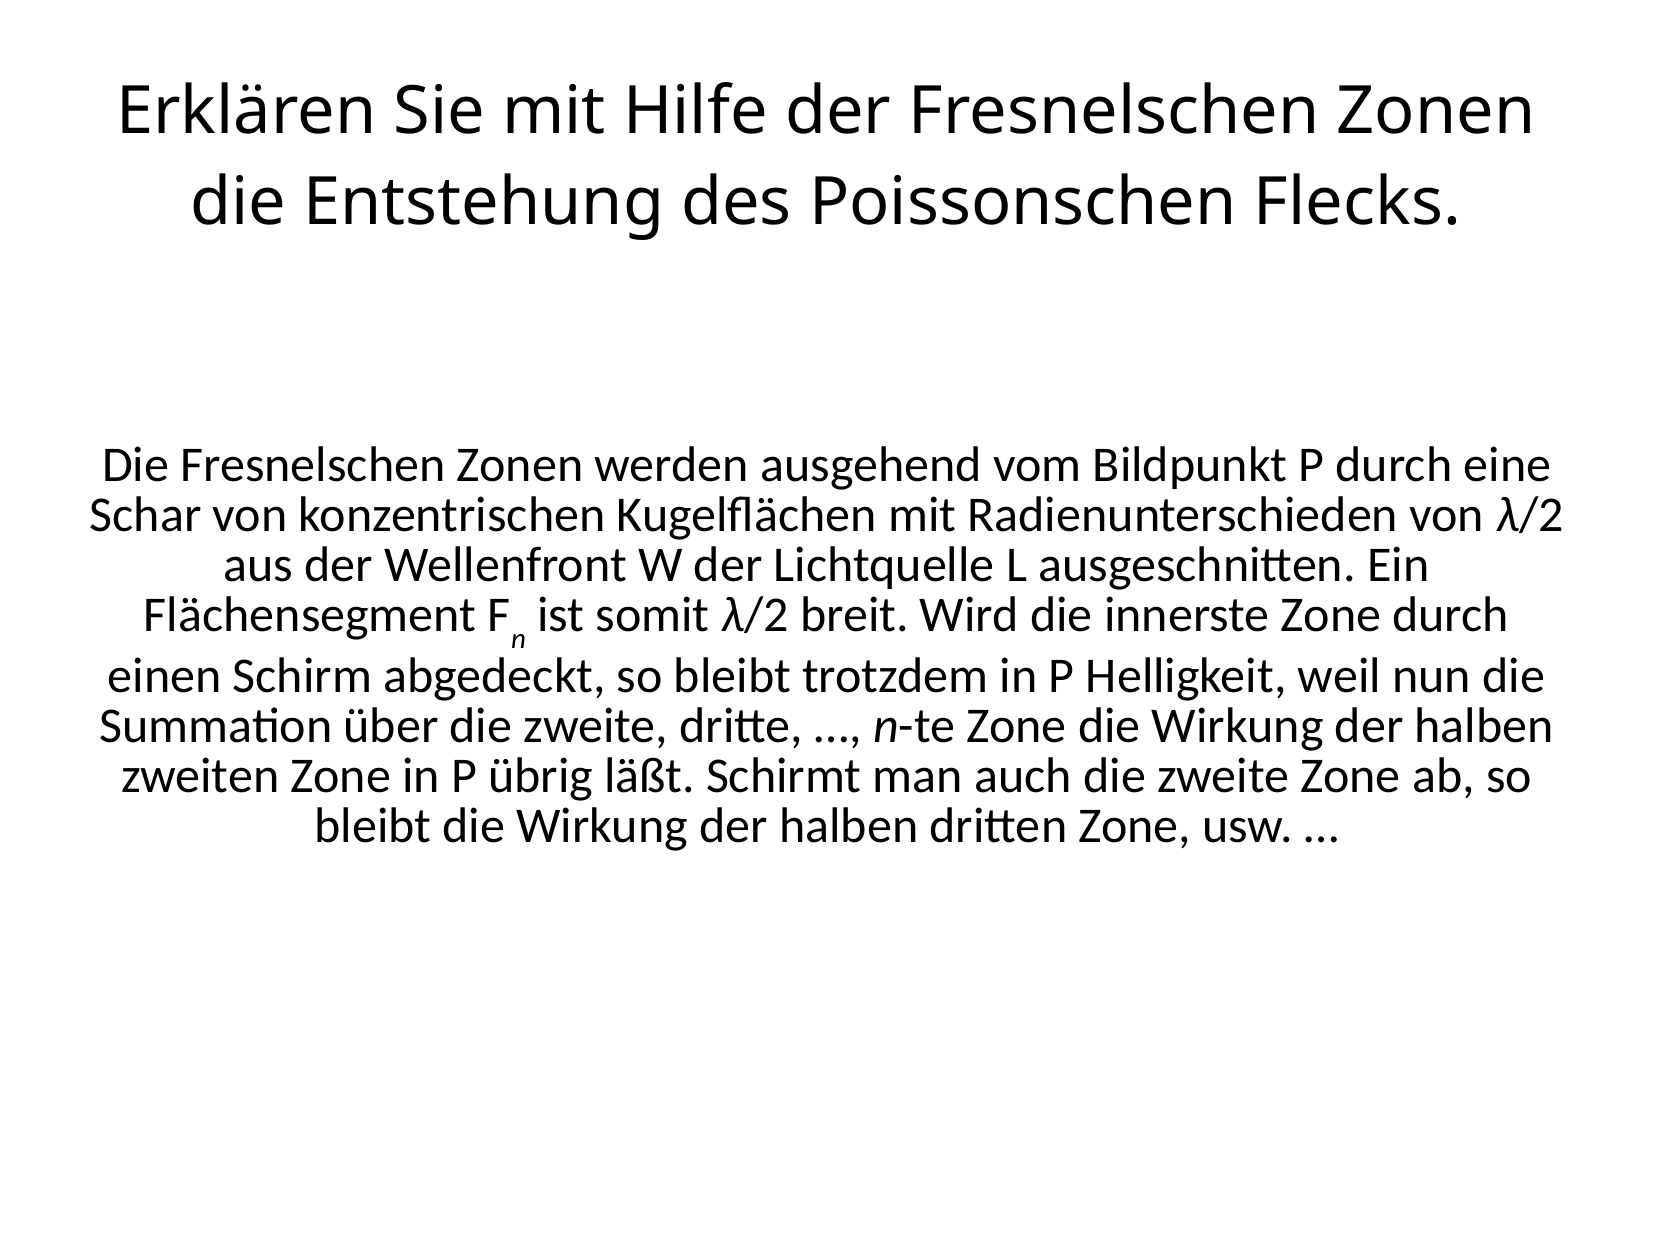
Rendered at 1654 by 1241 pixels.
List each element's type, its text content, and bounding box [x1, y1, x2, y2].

title Erklären Sie mit Hilfe der Fresnelschen Zonen die Entstehung des Poissonschen Flecks. [82, 49, 1571, 257]
subtitle Die Fresnelschen Zonen werden ausgehend vom Bildpunkt P durch eine Schar von konzentrischen Kugelflächen mit Radienunterschieden von λ/2 aus der Wellenfront W der Lichtquelle L ausgeschnitten. Ein Flächensegment Fn ist somit λ/2 breit. Wird die innerste Zone durch einen Schirm abgedeckt, so bleibt trotzdem in P Helligkeit, weil nun die Summation über die zweite, dritte, …, n-te Zone die Wirkung der halben zweiten Zone in P übrig läßt. Schirmt man auch die zweite Zone ab, so bleibt die Wirkung der halben dritten Zone, usw. … [82, 290, 1571, 1010]
